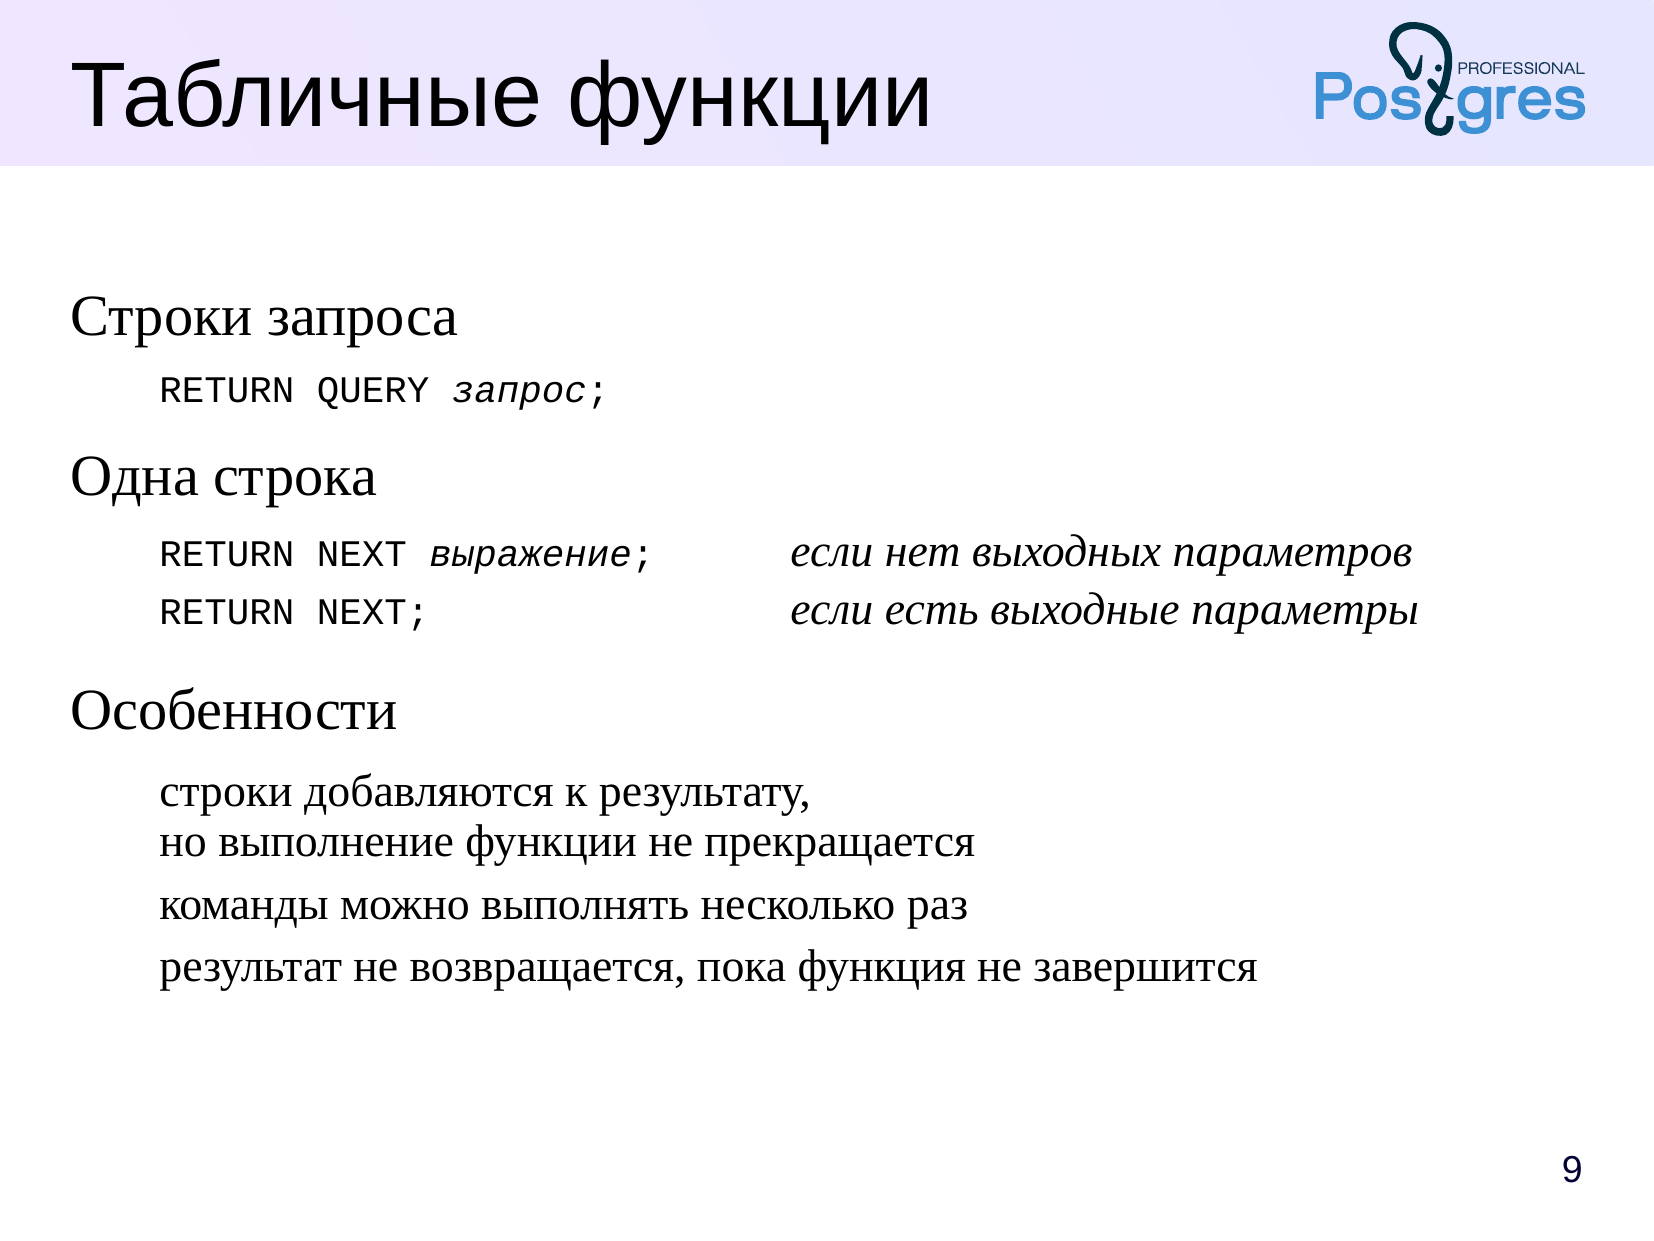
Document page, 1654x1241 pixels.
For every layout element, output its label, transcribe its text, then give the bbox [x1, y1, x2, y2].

list Строки запроса RETURN QUERY запрос; Одна строка RETURN NEXT выражение; если нет выходных параметров RETURN NEXT; если есть выходные параметры Особенности строки добавляются к результату, но выполнение функции не прекращается команды можно выполнять несколько раз результат не возвращается, пока функция не завершится [70, 283, 1583, 1141]
title Табличные функции [70, 43, 1241, 147]
